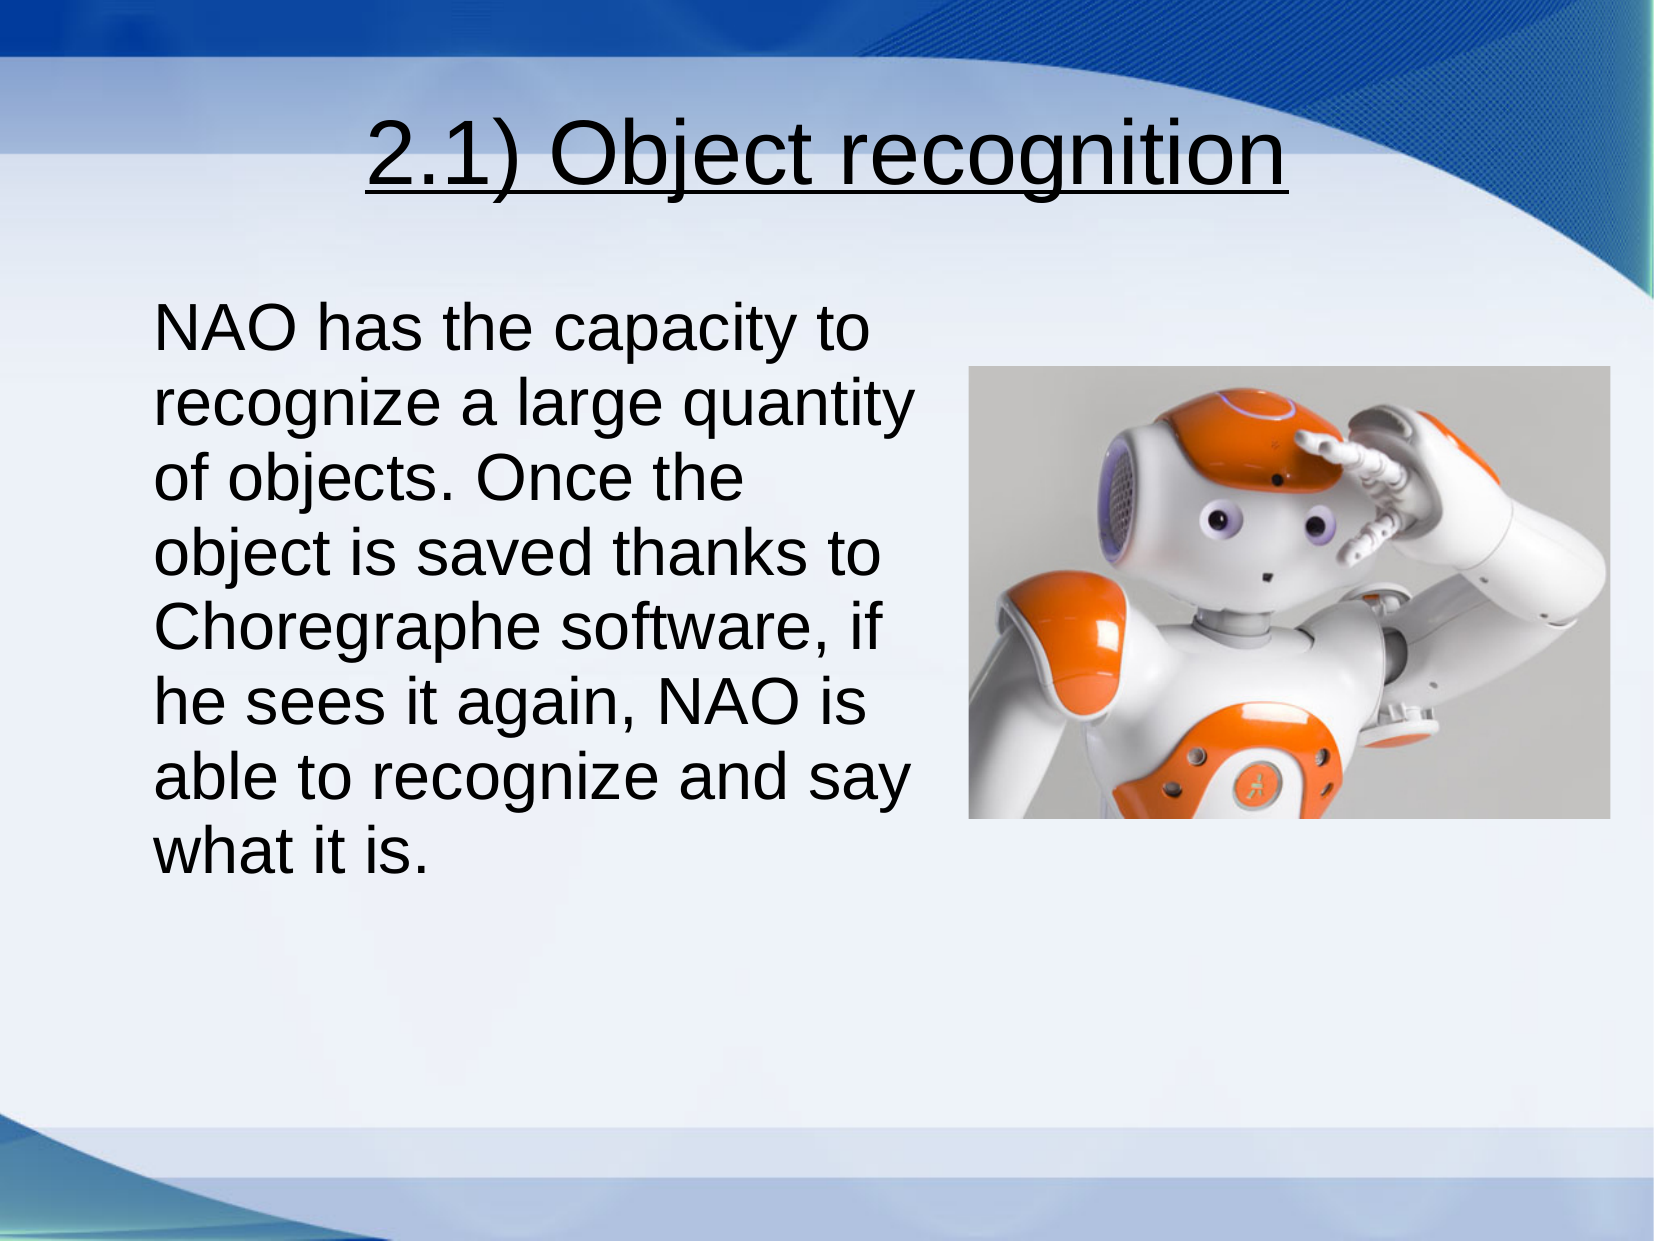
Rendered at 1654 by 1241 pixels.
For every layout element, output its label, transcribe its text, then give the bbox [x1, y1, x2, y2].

list NAO has the capacity to recognize a large quantity of objects. Once the object is saved thanks to Choregraphe software, if he sees it again, NAO is able to recognize and say what it is. [82, 290, 934, 1010]
title 2.1) Object recognition [82, 49, 1571, 257]
picture [0, 0, 1654, 1241]
